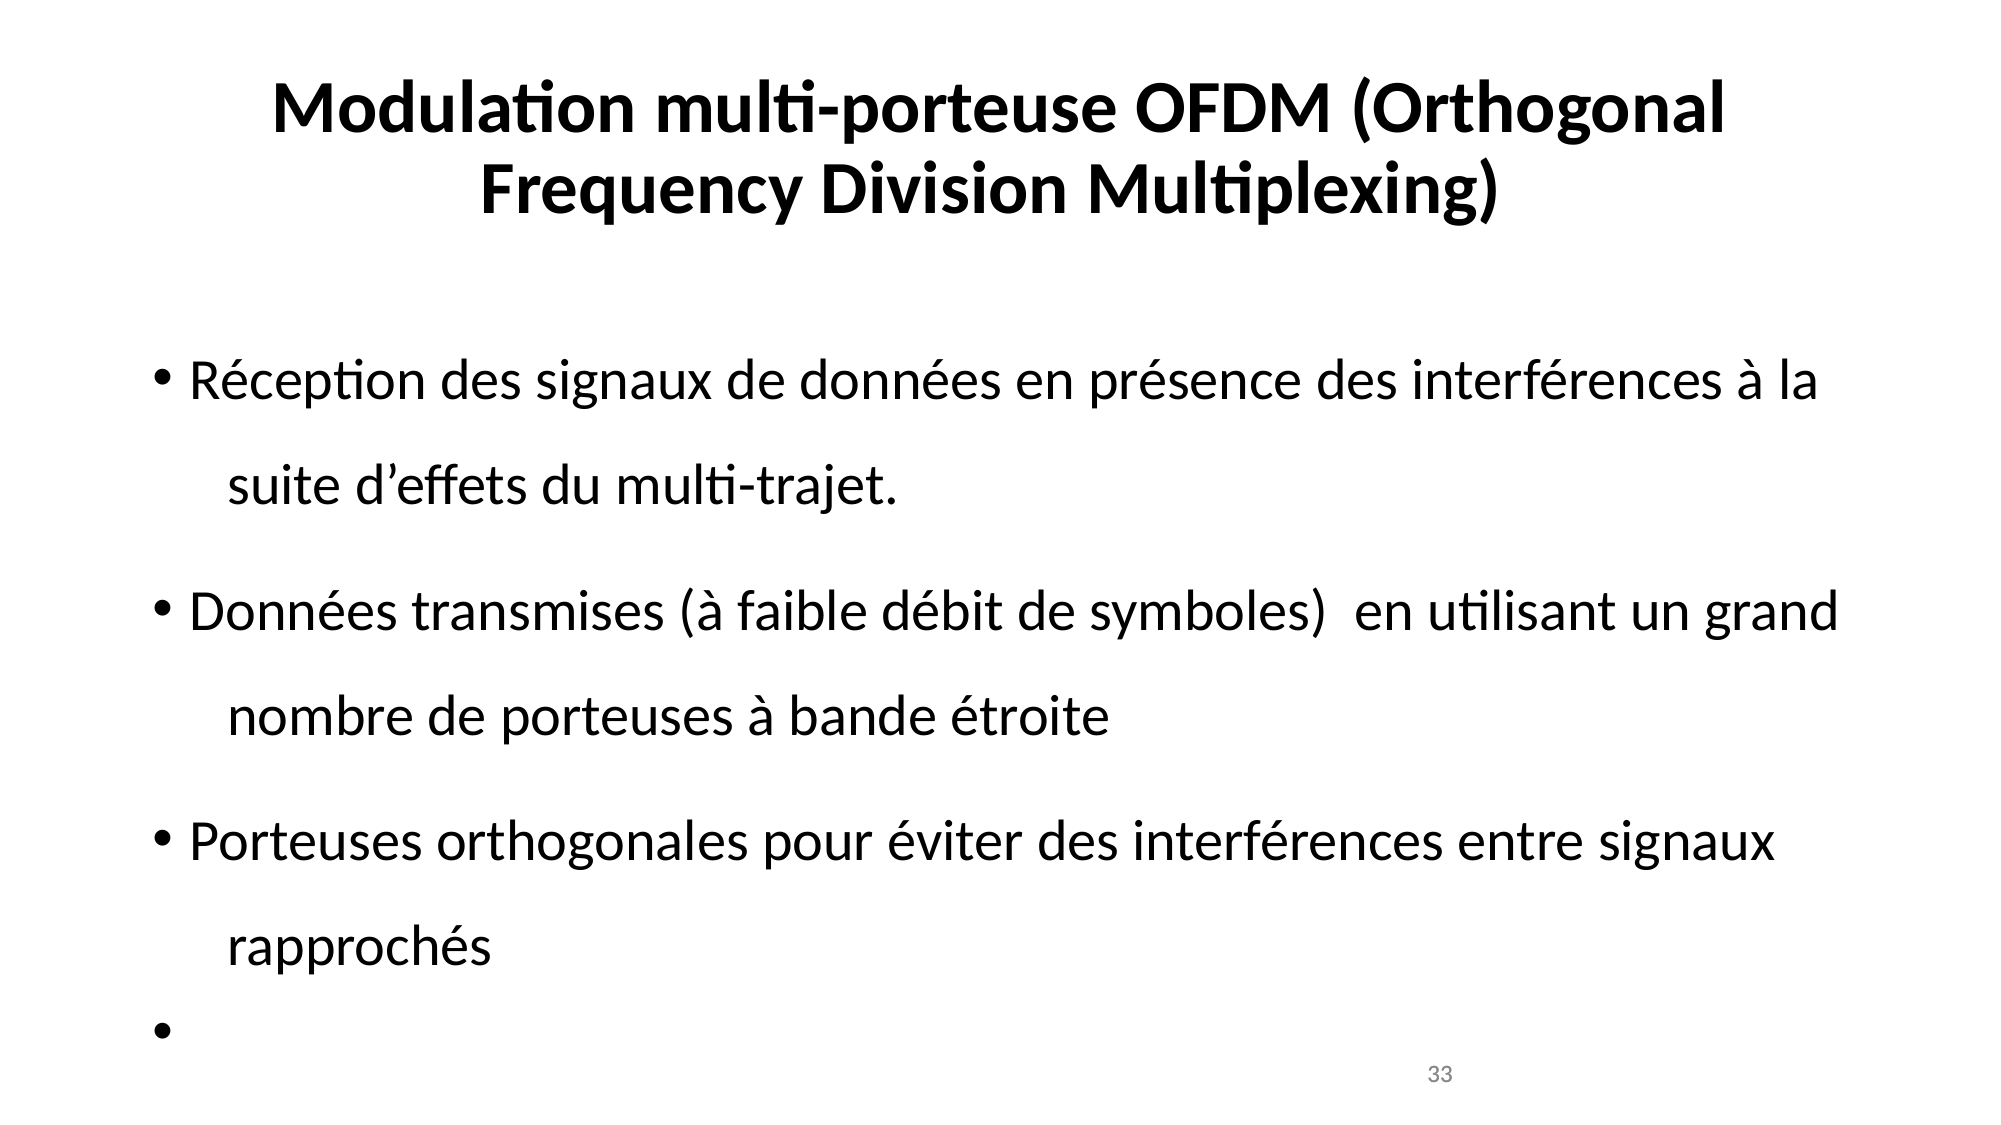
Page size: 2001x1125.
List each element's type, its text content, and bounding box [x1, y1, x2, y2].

title Modulation multi-porteuse OFDM (Orthogonal Frequency Division Multiplexing) [137, 59, 1863, 278]
text_box [1412, 1042, 1863, 1103]
list Réception des signaux de données en présence des interférences à la suite d’effets du multi-trajet. Données transmises (à faible débit de symboles) en utilisant un grand nombre de porteuses à bande étroite Porteuses orthogonales pour éviter des interférences entre signaux rapprochés [137, 299, 1863, 1014]
